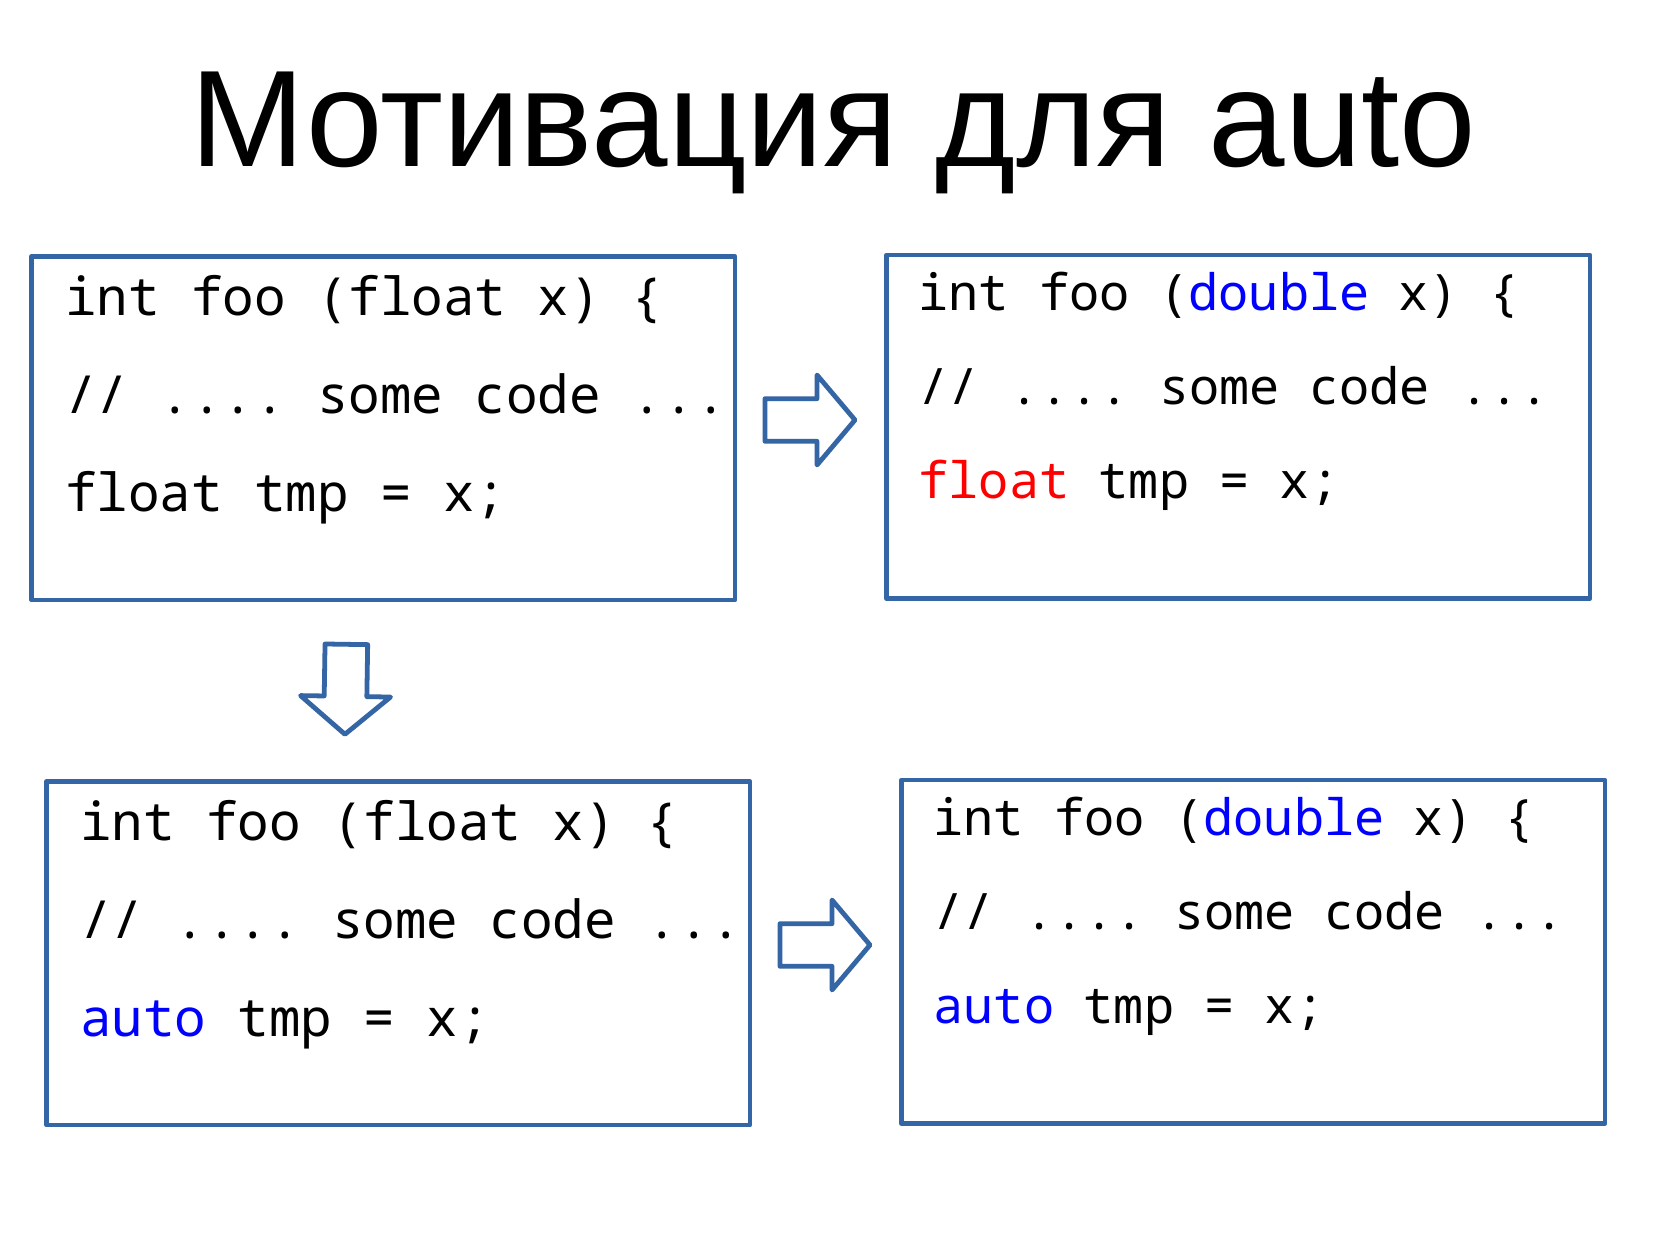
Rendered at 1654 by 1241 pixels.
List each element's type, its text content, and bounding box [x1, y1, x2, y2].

list int foo (double x) { // .... some code ... float tmp = x; [886, 255, 1591, 599]
text_box [765, 375, 856, 466]
title Мотивация для auto [90, 15, 1579, 223]
list int foo (float x) { // .... some code ... float tmp = x; [31, 256, 736, 601]
list int foo (float x) { // .... some code ... auto tmp = x; [46, 781, 751, 1126]
list int foo (double x) { // .... some code ... auto tmp = x; [901, 780, 1606, 1124]
text_box [780, 900, 871, 991]
text_box [300, 643, 391, 735]
